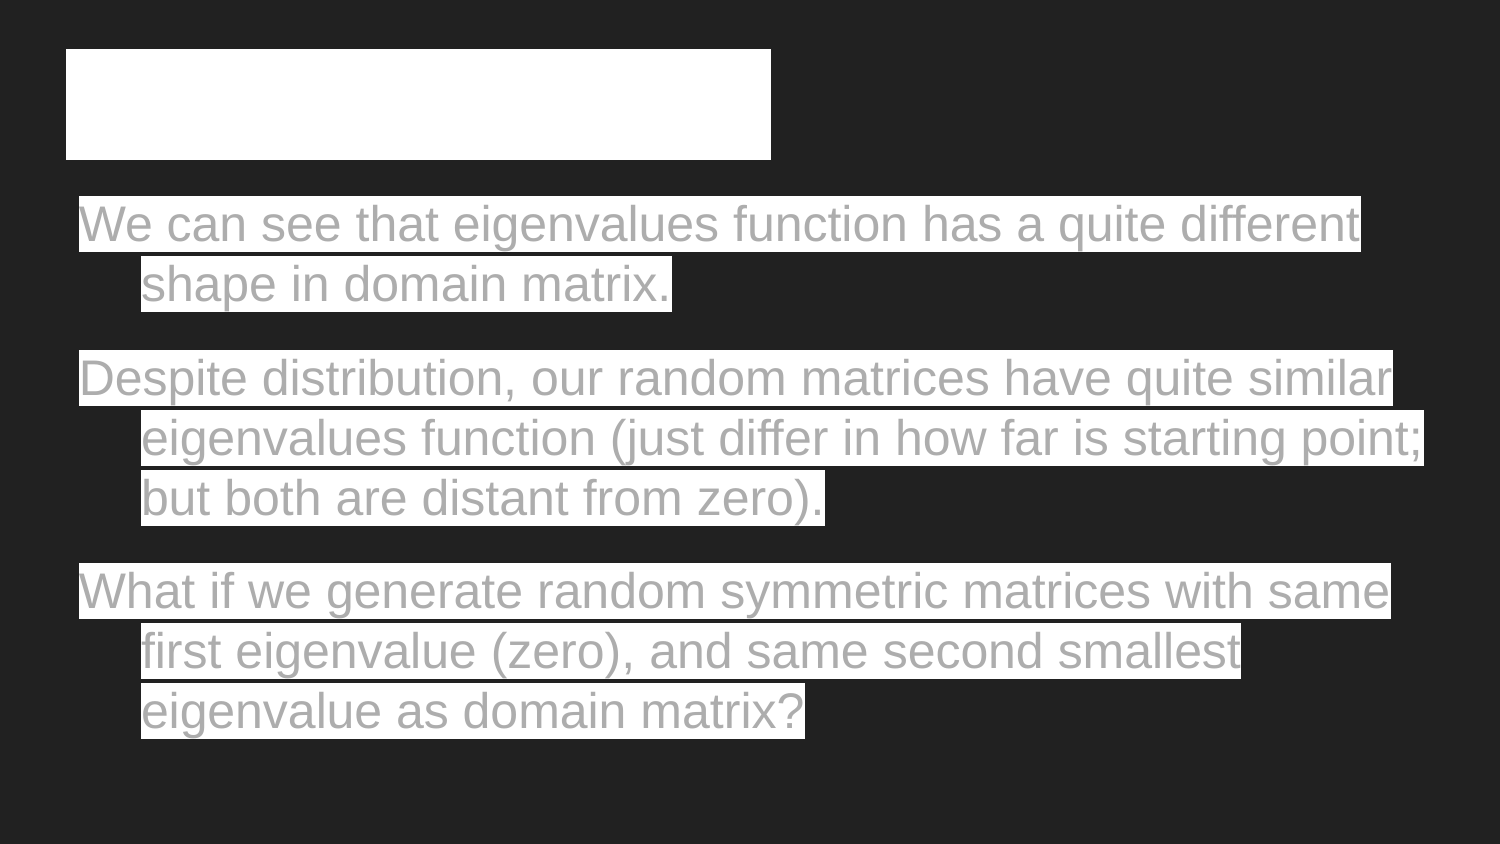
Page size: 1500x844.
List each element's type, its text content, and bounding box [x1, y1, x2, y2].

list We can see that eigenvalues function has a quite different shape in domain matrix. Despite distribution, our random matrices have quite similar eigenvalues function (just differ in how far is starting point; but both are distant from zero). What if we generate random symmetric matrices with same first eigenvalue (zero), and same second smallest eigenvalue as domain matrix? [51, 176, 1449, 738]
title Idea2: what if ... [51, 24, 1449, 176]
